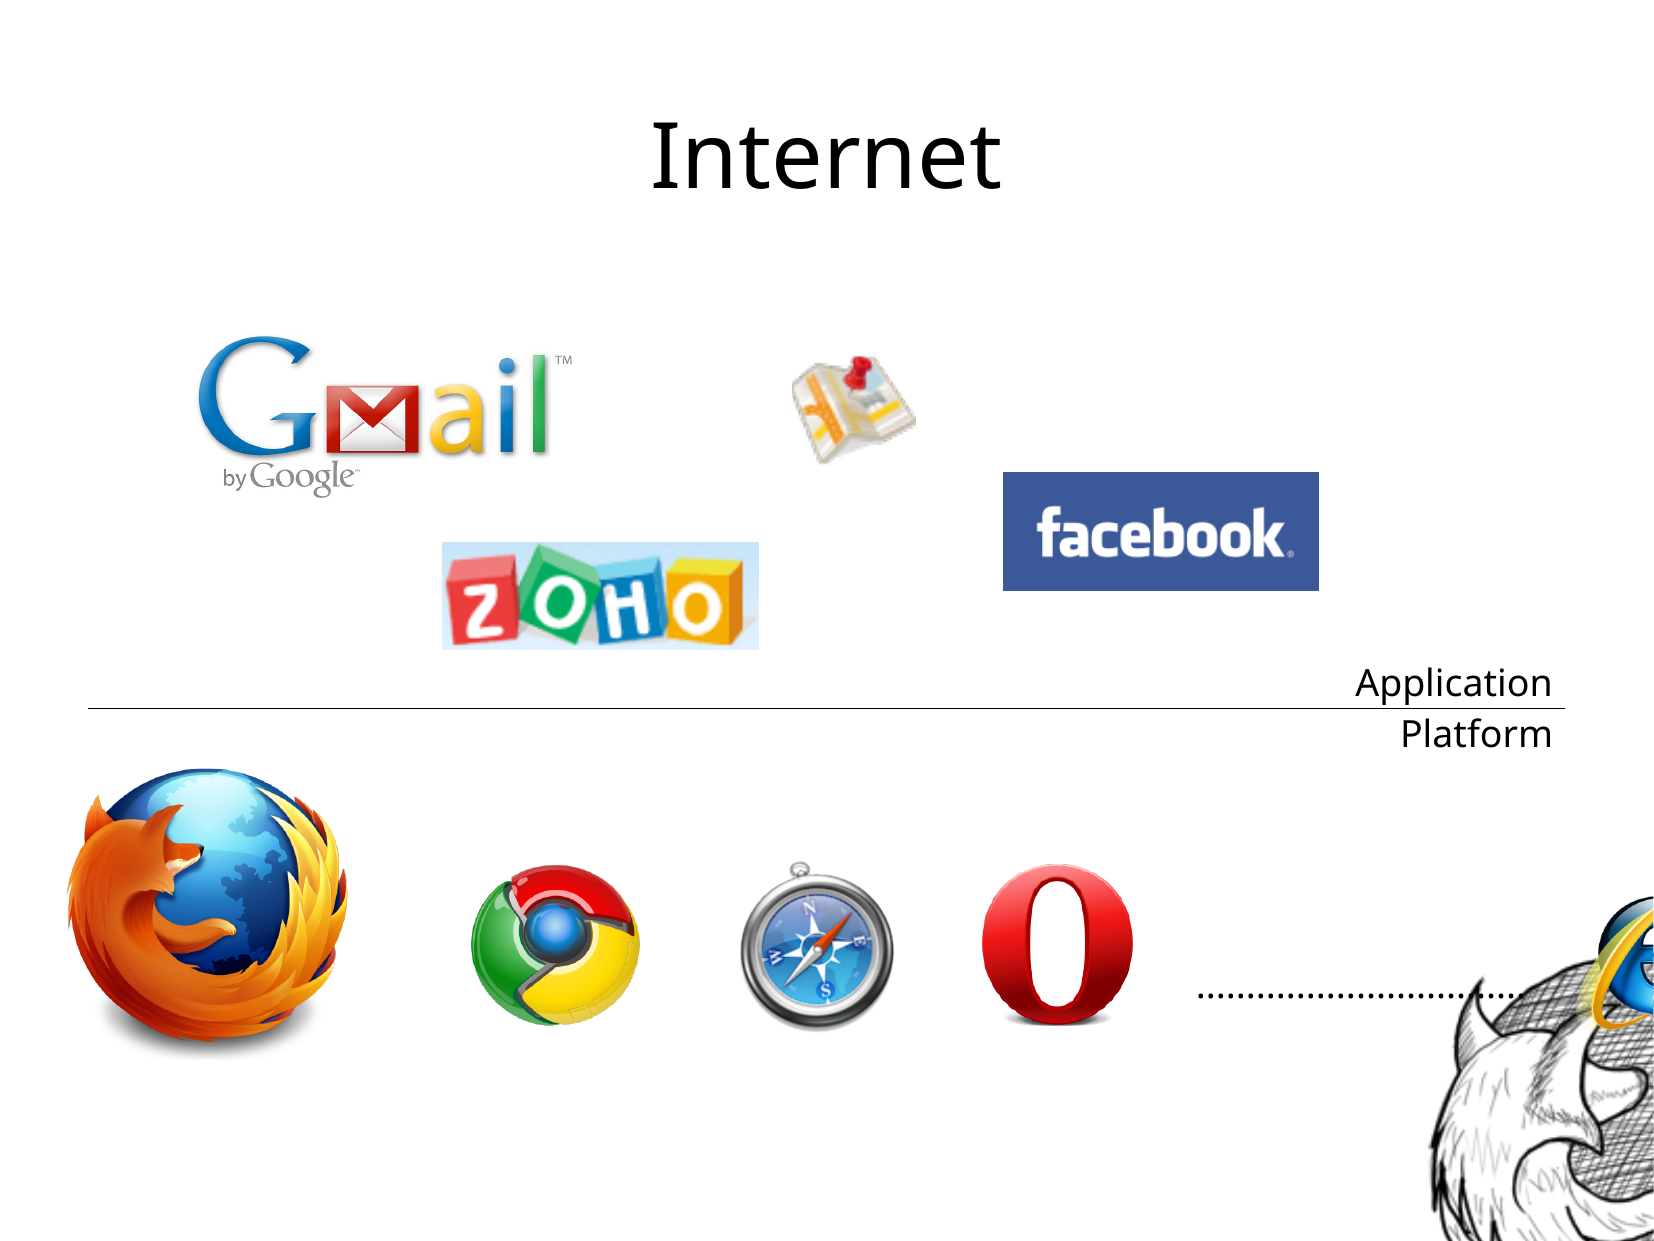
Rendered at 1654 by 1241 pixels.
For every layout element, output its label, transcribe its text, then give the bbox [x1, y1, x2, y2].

picture [1003, 472, 1319, 591]
picture [731, 861, 904, 1034]
picture [466, 856, 644, 1034]
title Internet [82, 56, 1571, 250]
picture [442, 542, 759, 650]
text_box Application Platform [1340, 649, 1557, 755]
picture [59, 767, 355, 1063]
picture [1386, 880, 1654, 1241]
picture [177, 333, 591, 504]
picture [792, 349, 916, 473]
text_box ................................. [1181, 950, 1558, 1011]
picture [968, 856, 1146, 1034]
